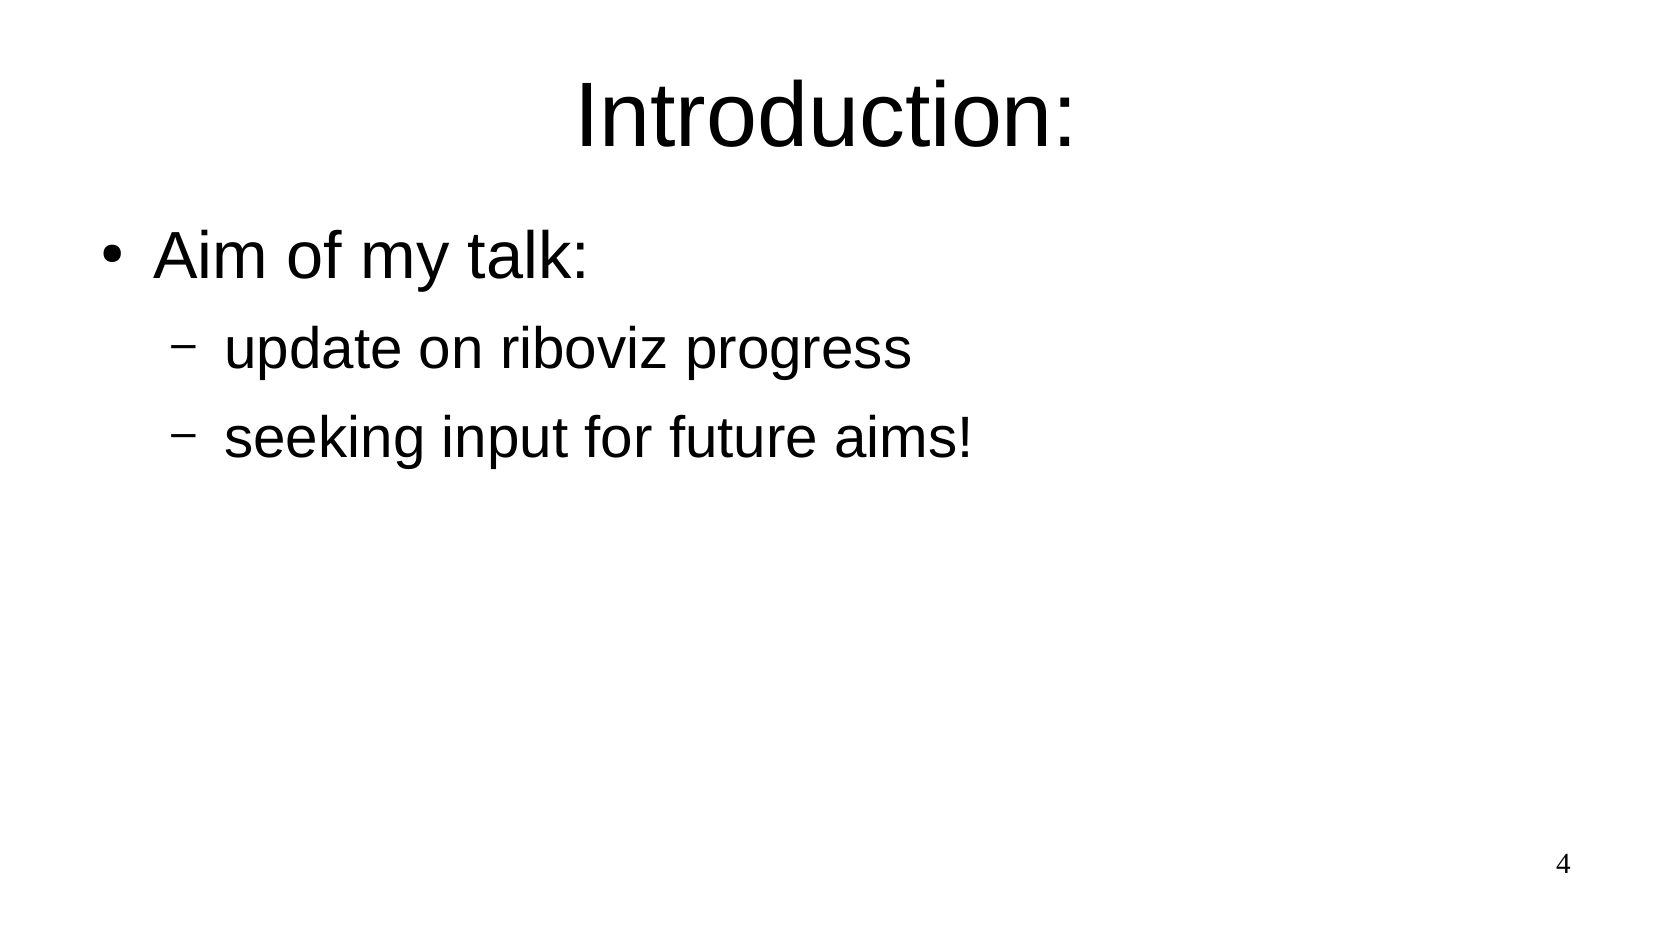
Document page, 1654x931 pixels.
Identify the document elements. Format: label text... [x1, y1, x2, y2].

list Aim of my talk: update on riboviz progress seeking input for future aims! [82, 217, 1571, 758]
title Introduction: [82, 37, 1571, 193]
